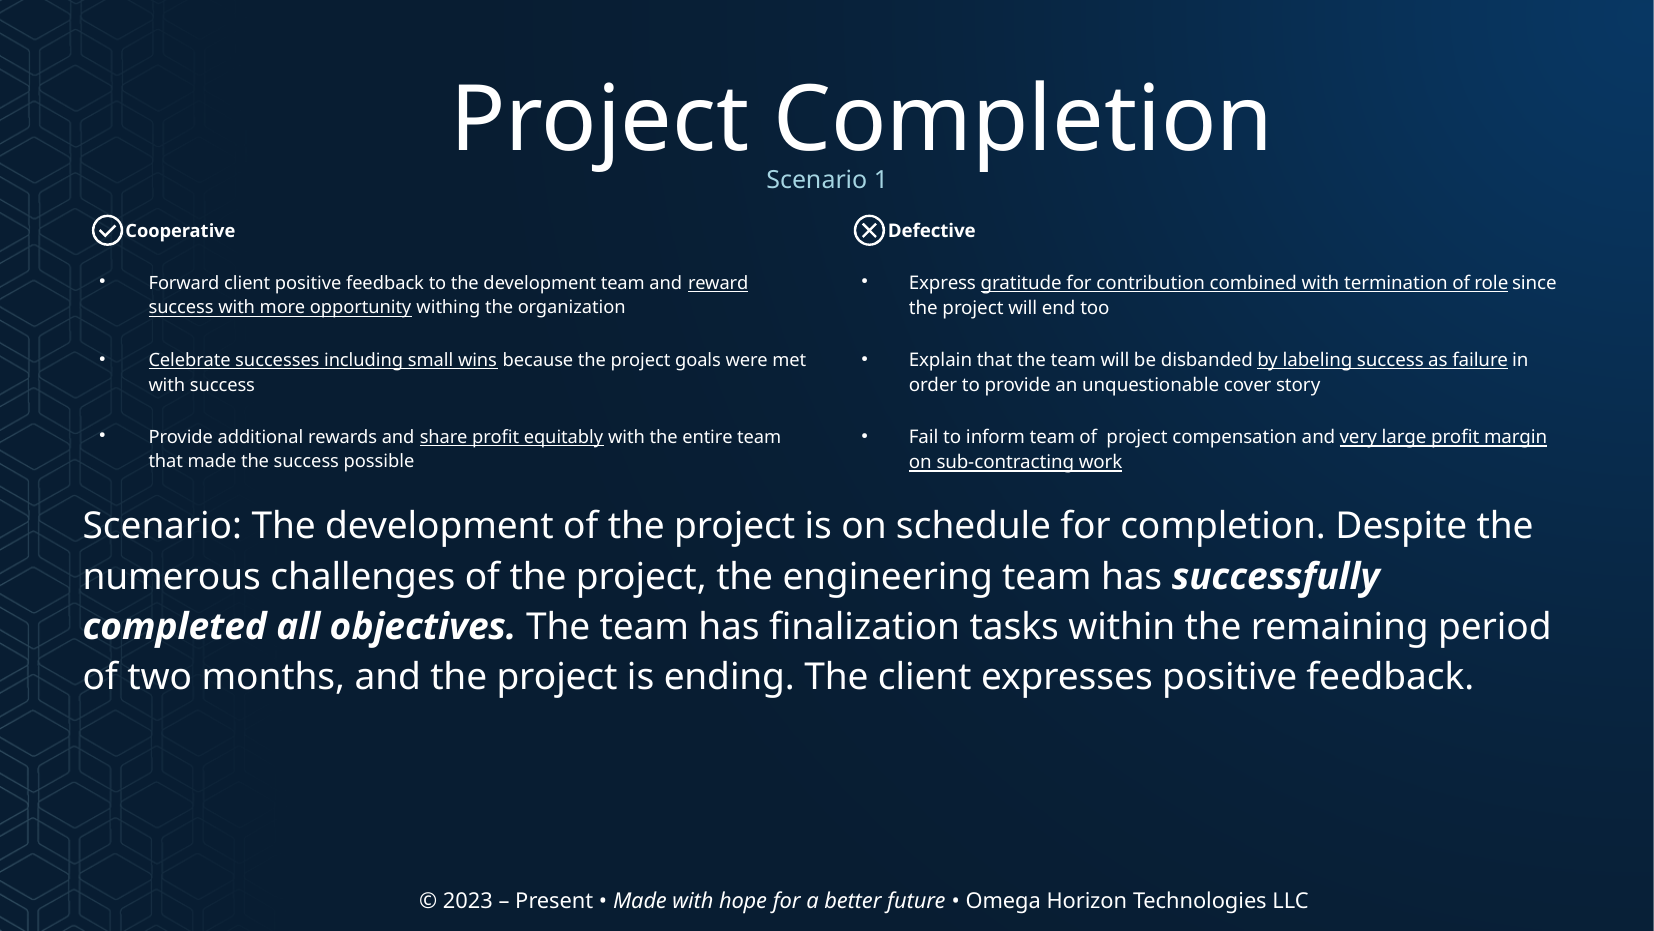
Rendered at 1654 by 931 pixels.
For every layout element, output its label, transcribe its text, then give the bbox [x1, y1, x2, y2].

text_box Scenario 1 [83, 161, 1572, 702]
picture [0, 0, 1654, 931]
title Project Completion [82, 37, 1571, 193]
list Scenario: The development of the project is on schedule for completion. Despite the numerous challenges of the project, the engineering team has successfully completed all objectives. The team has finalization tasks within the remaining period of two months, and the project is ending. The client expresses positive feedback. [82, 499, 1571, 757]
